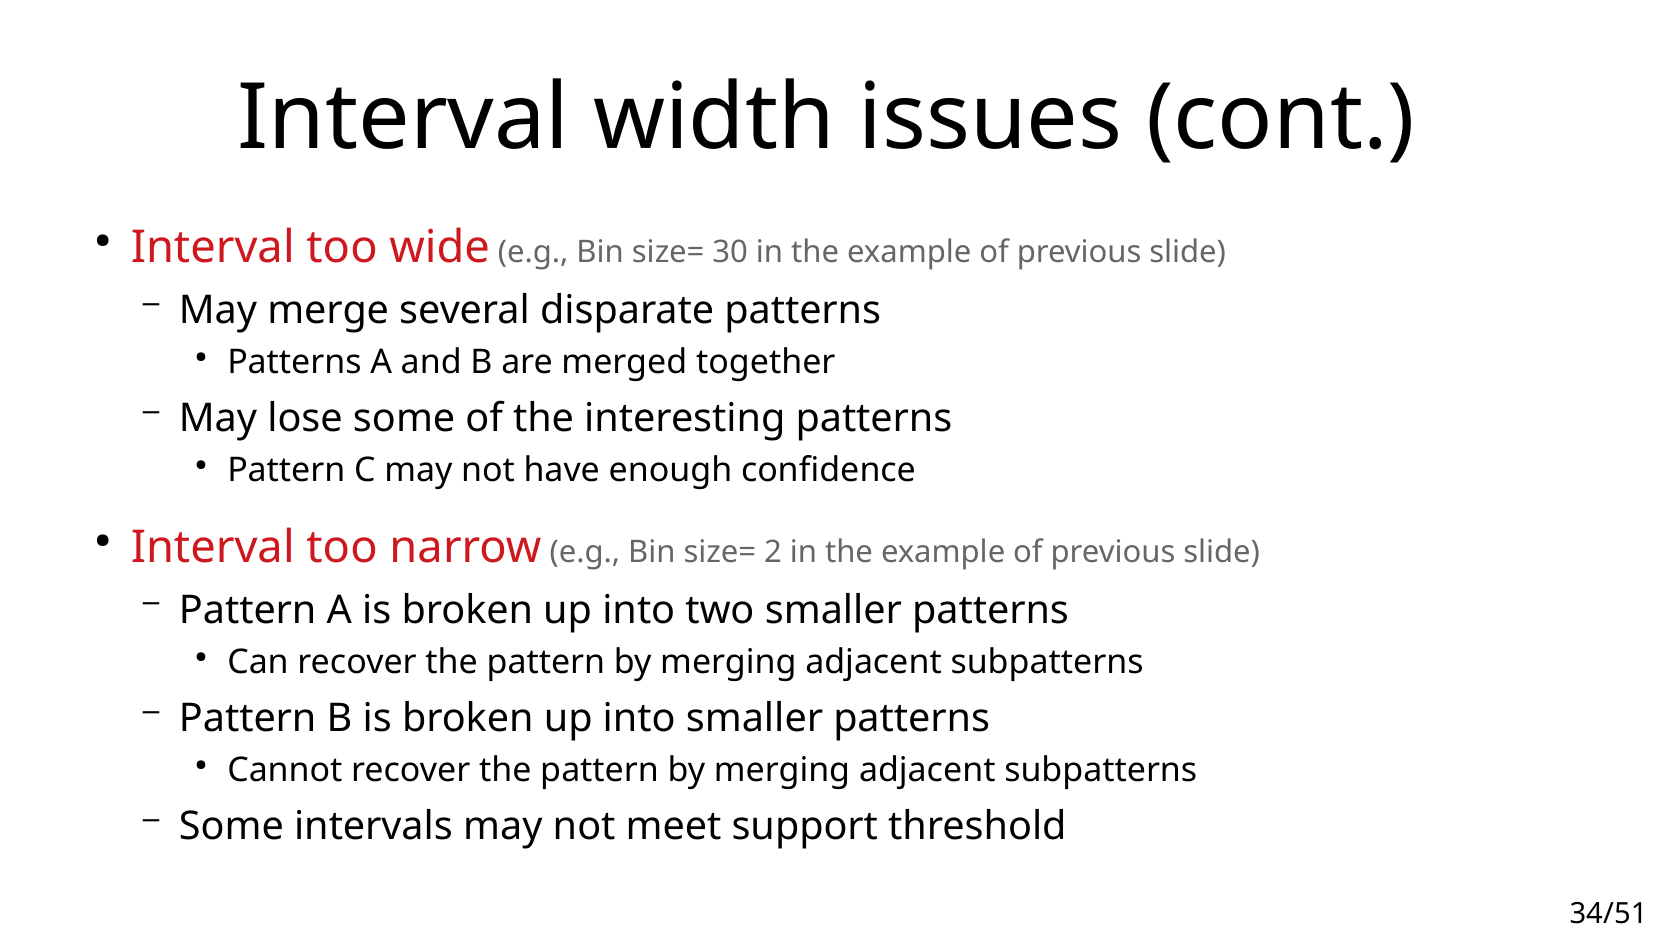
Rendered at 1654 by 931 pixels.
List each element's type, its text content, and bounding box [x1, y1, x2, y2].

list Interval too wide (e.g., Bin size= 30 in the example of previous slide) May merge several disparate patterns Patterns A and B are merged together May lose some of the interesting patterns Pattern C may not have enough confidence Interval too narrow (e.g., Bin size= 2 in the example of previous slide) Pattern A is broken up into two smaller patterns Can recover the pattern by merging adjacent subpatterns Pattern B is broken up into smaller patterns Cannot recover the pattern by merging adjacent subpatterns Some intervals may not meet support threshold [82, 223, 1571, 858]
title Interval width issues (cont.) [82, 1, 1571, 223]
